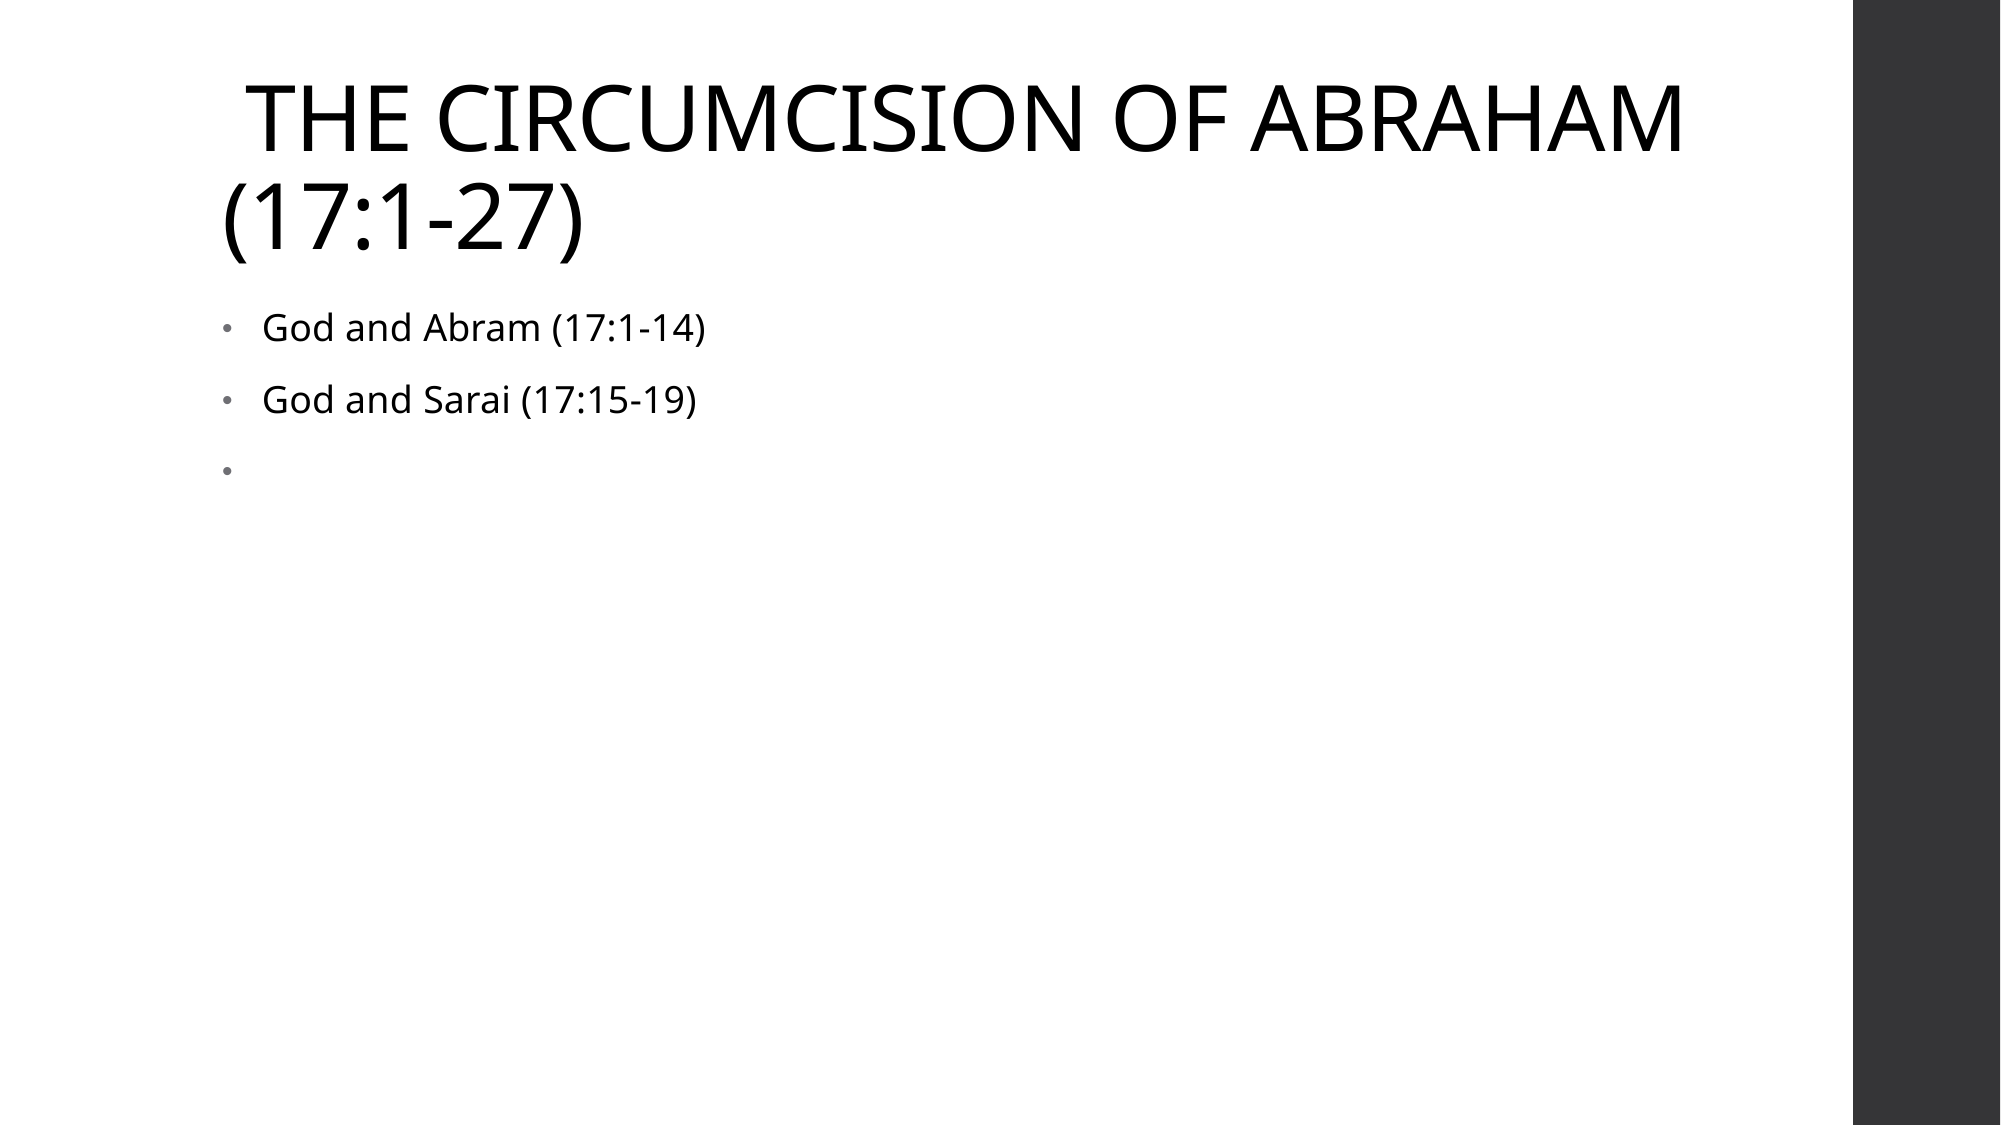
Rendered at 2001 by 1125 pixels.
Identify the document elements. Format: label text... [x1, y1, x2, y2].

title THE CIRCUMCISION OF ABRAHAM (17:1-27) [206, 60, 1797, 278]
list God and Abram (17:1-14) God and Sarai (17:15-19) [206, 299, 1617, 1014]
